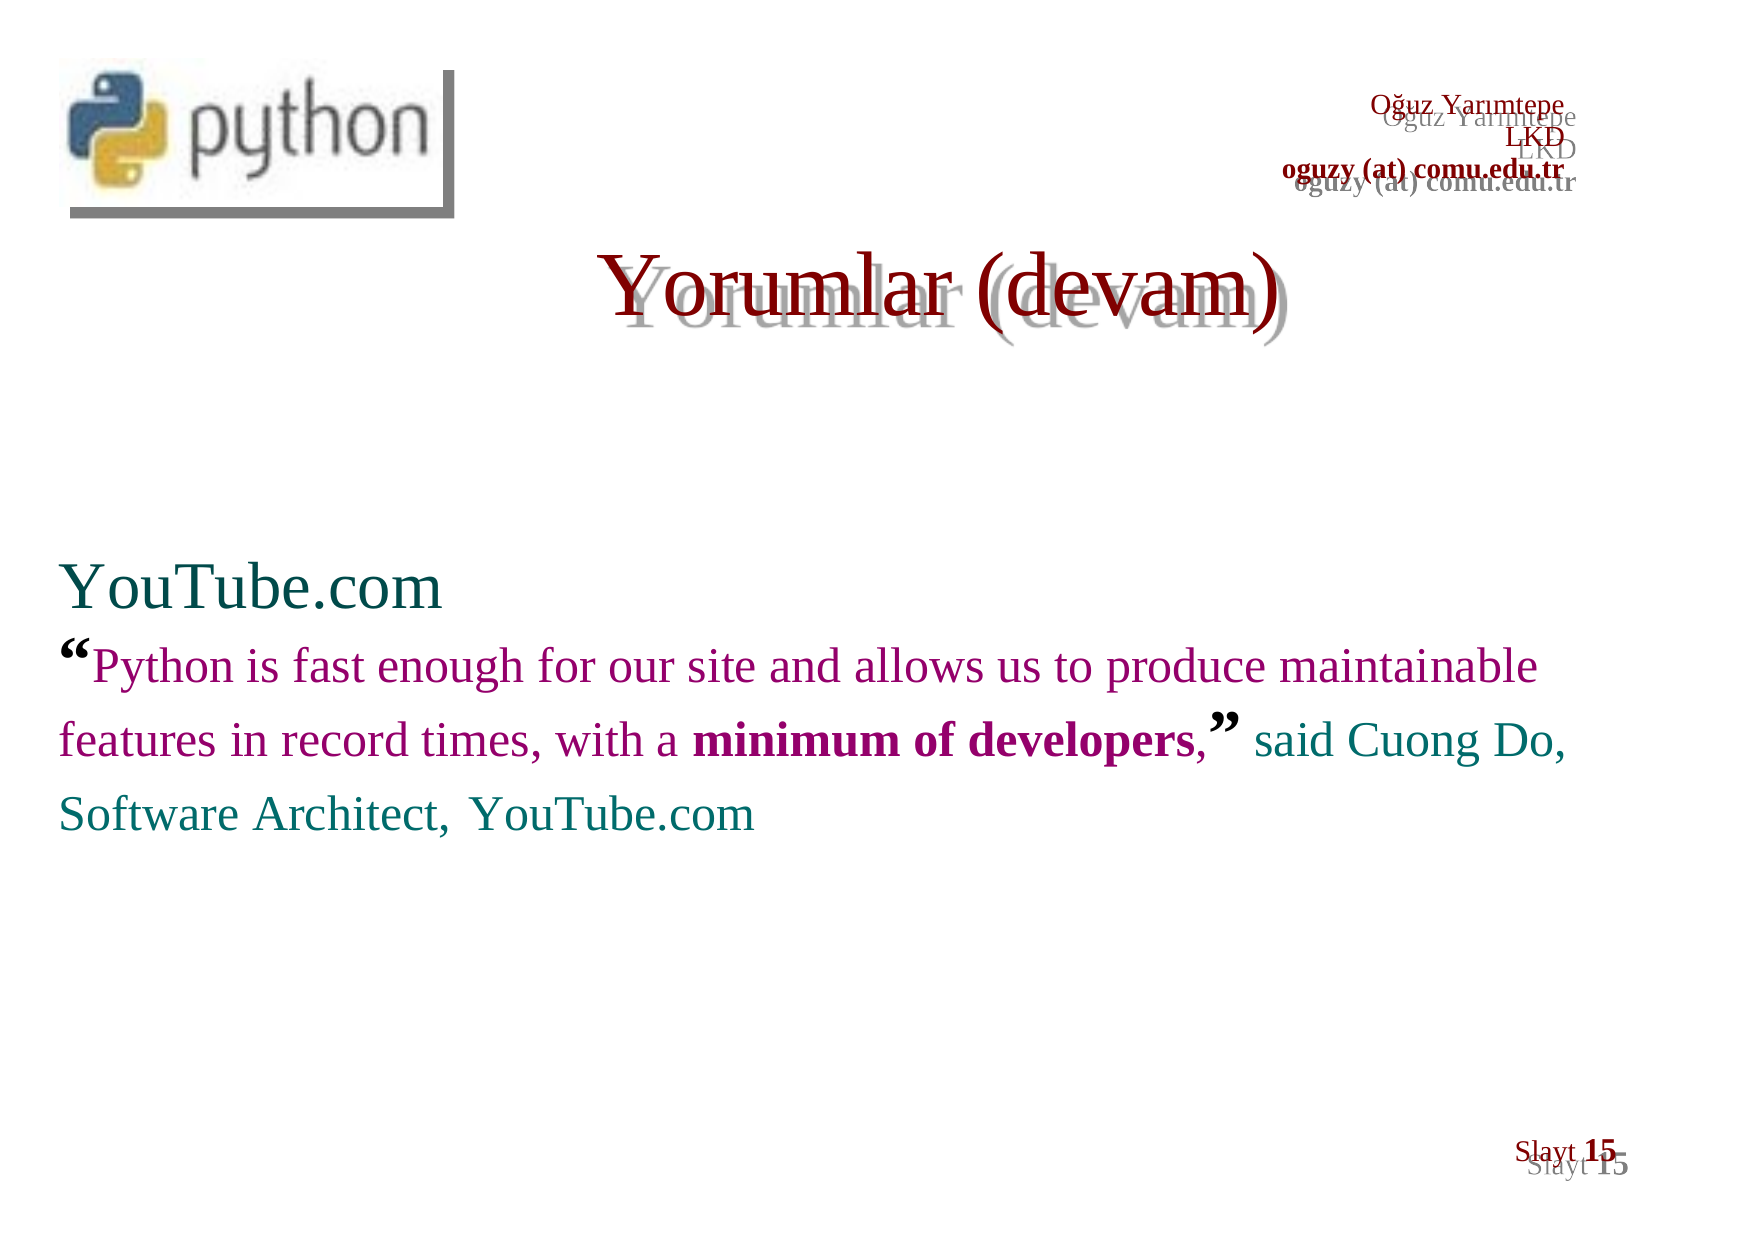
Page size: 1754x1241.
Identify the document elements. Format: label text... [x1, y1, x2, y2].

subtitle YouTube.com “Python is fast enough for our site and allows us to produce maintainable features in record times, with a minimum of developers,” said Cuong Do, Software Architect, YouTube.com [59, 360, 1695, 1034]
title Yorumlar (devam) [194, 214, 1684, 355]
picture [59, 58, 443, 207]
